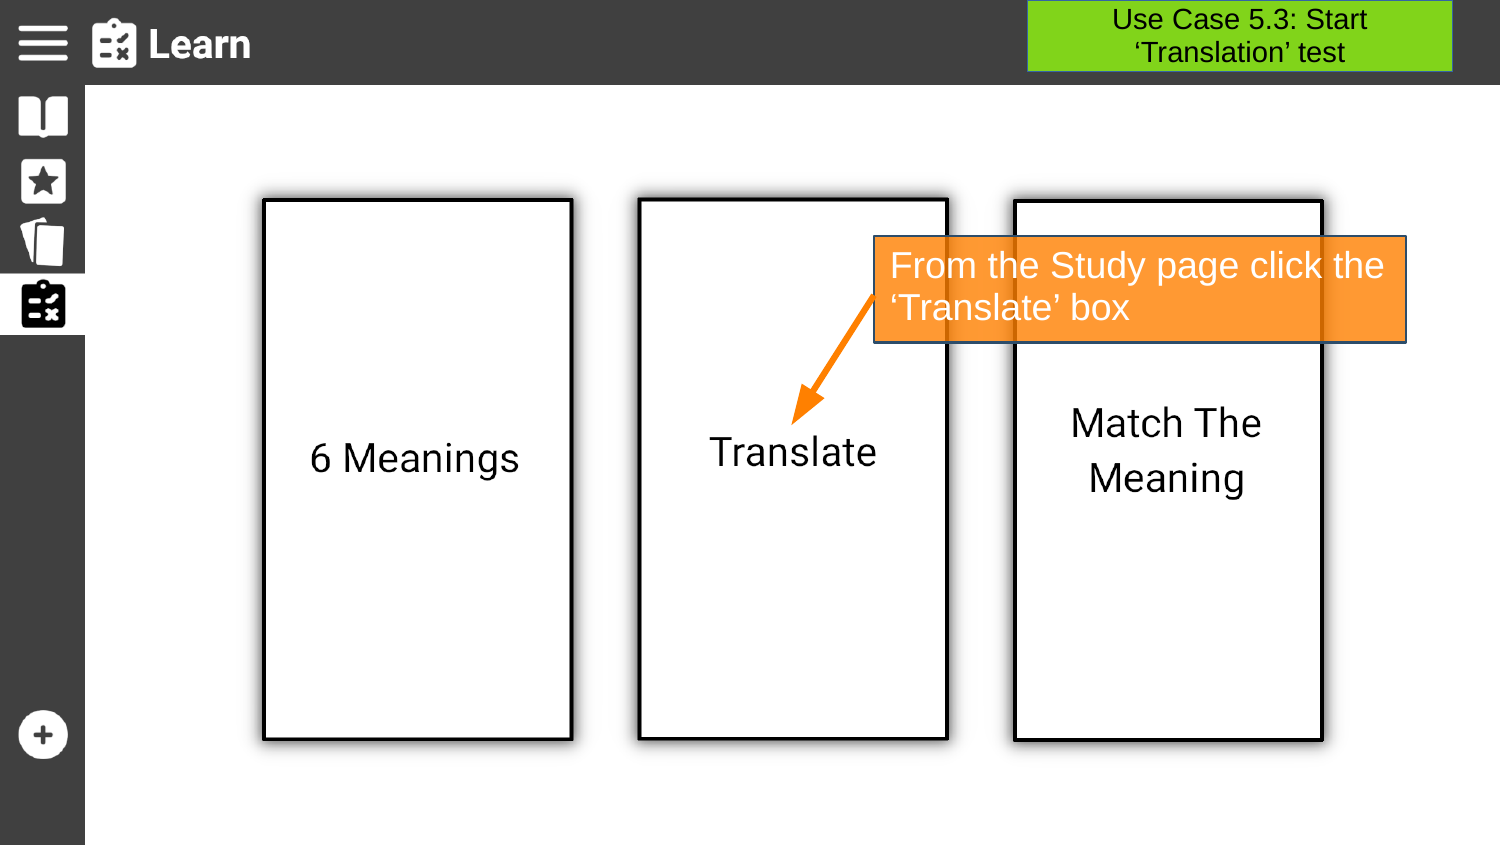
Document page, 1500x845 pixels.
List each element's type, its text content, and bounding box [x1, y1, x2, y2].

text_box Use Case 5.3: Start ‘Translation’ test [1027, 0, 1453, 72]
text_box From the Study page click the ‘Translate’ box [874, 236, 1406, 343]
picture [0, 0, 1500, 845]
